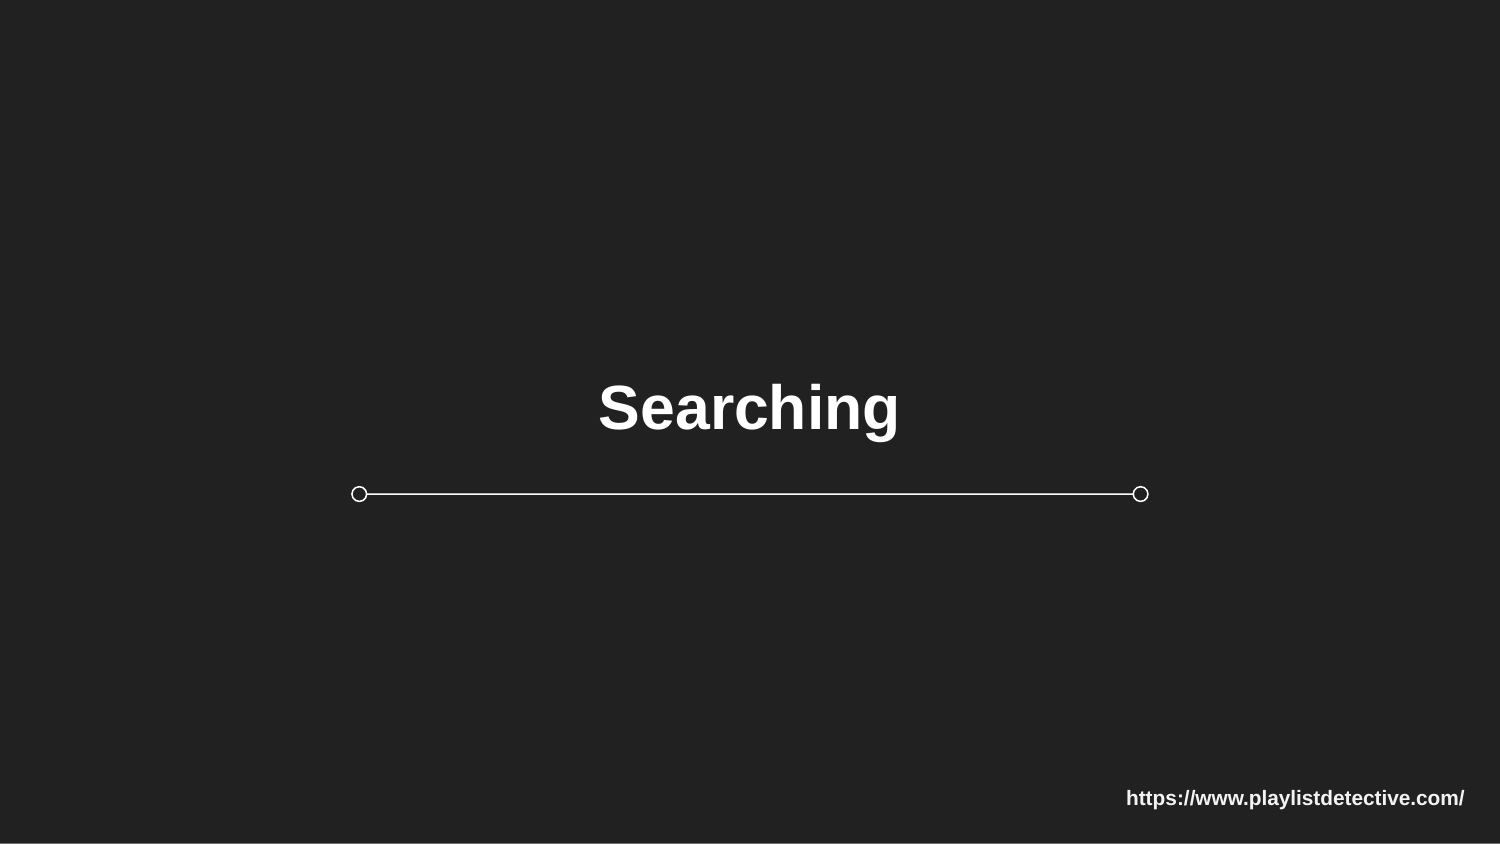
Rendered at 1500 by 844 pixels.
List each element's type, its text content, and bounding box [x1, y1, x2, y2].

slide_number https://www.playlistdetective.com/ [1016, 764, 1480, 830]
title Searching [208, 267, 1292, 458]
